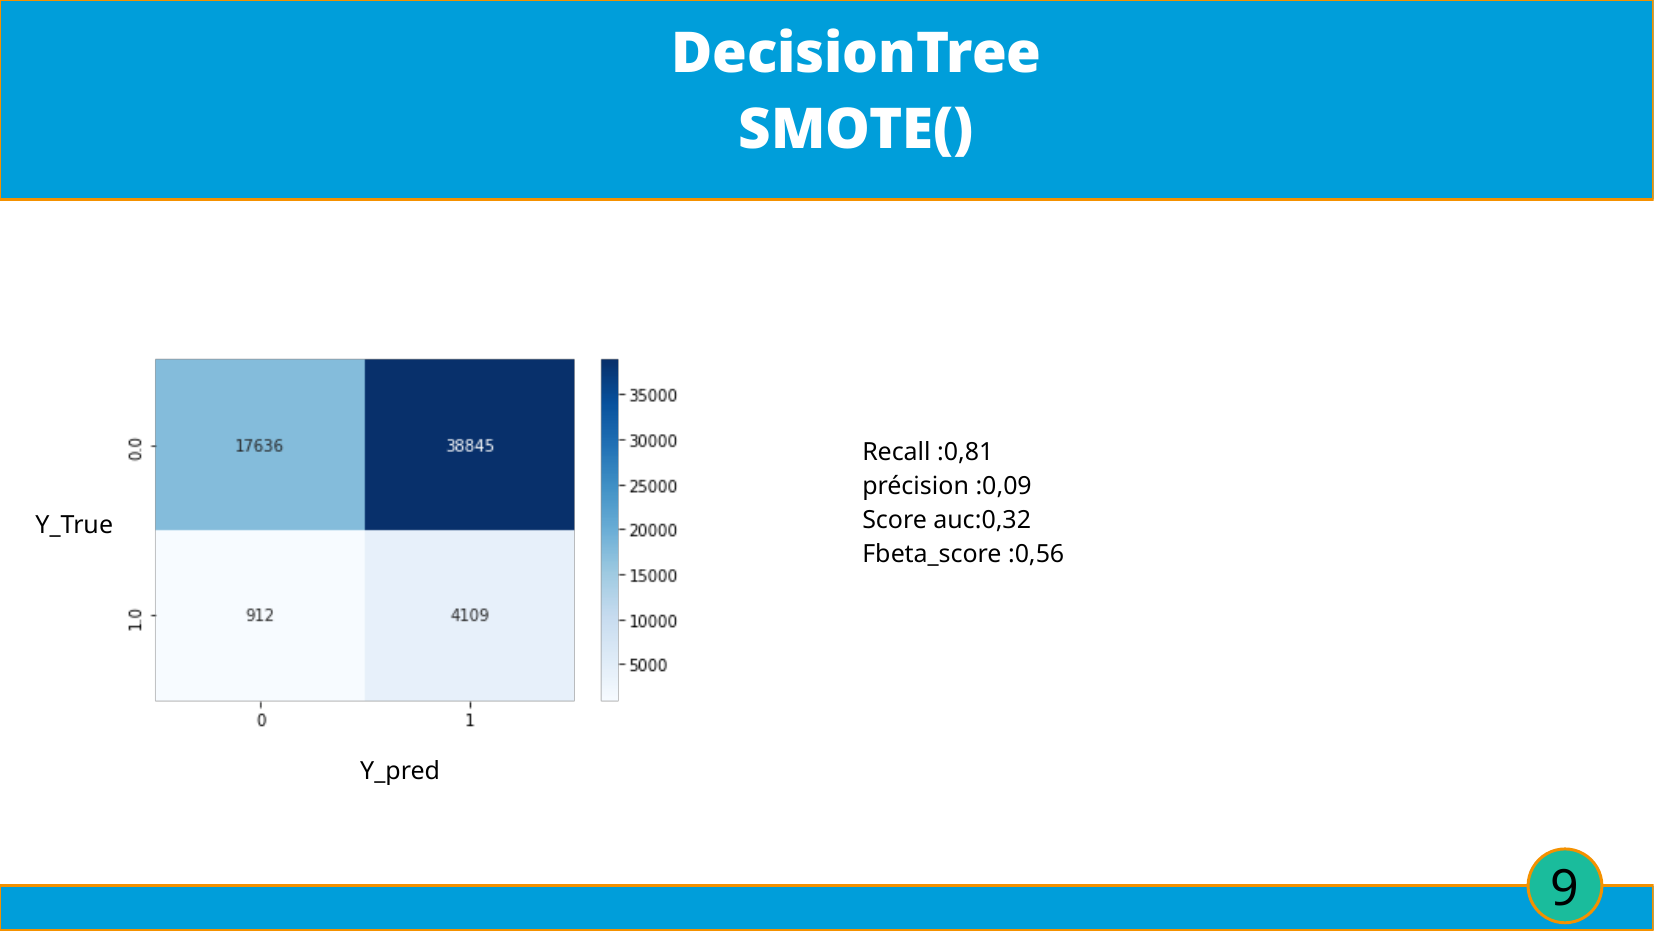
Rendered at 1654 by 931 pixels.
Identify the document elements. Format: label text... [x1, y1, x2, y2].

text_box Y_True [29, 486, 148, 562]
text_box Y_pred [354, 747, 502, 792]
title DecisionTree SMOTE() [88, 29, 1625, 148]
picture [118, 350, 689, 739]
text_box Recall :0,81 précision :0,09 Score auc:0,32 Fbeta_score :0,56 [856, 433, 1241, 571]
